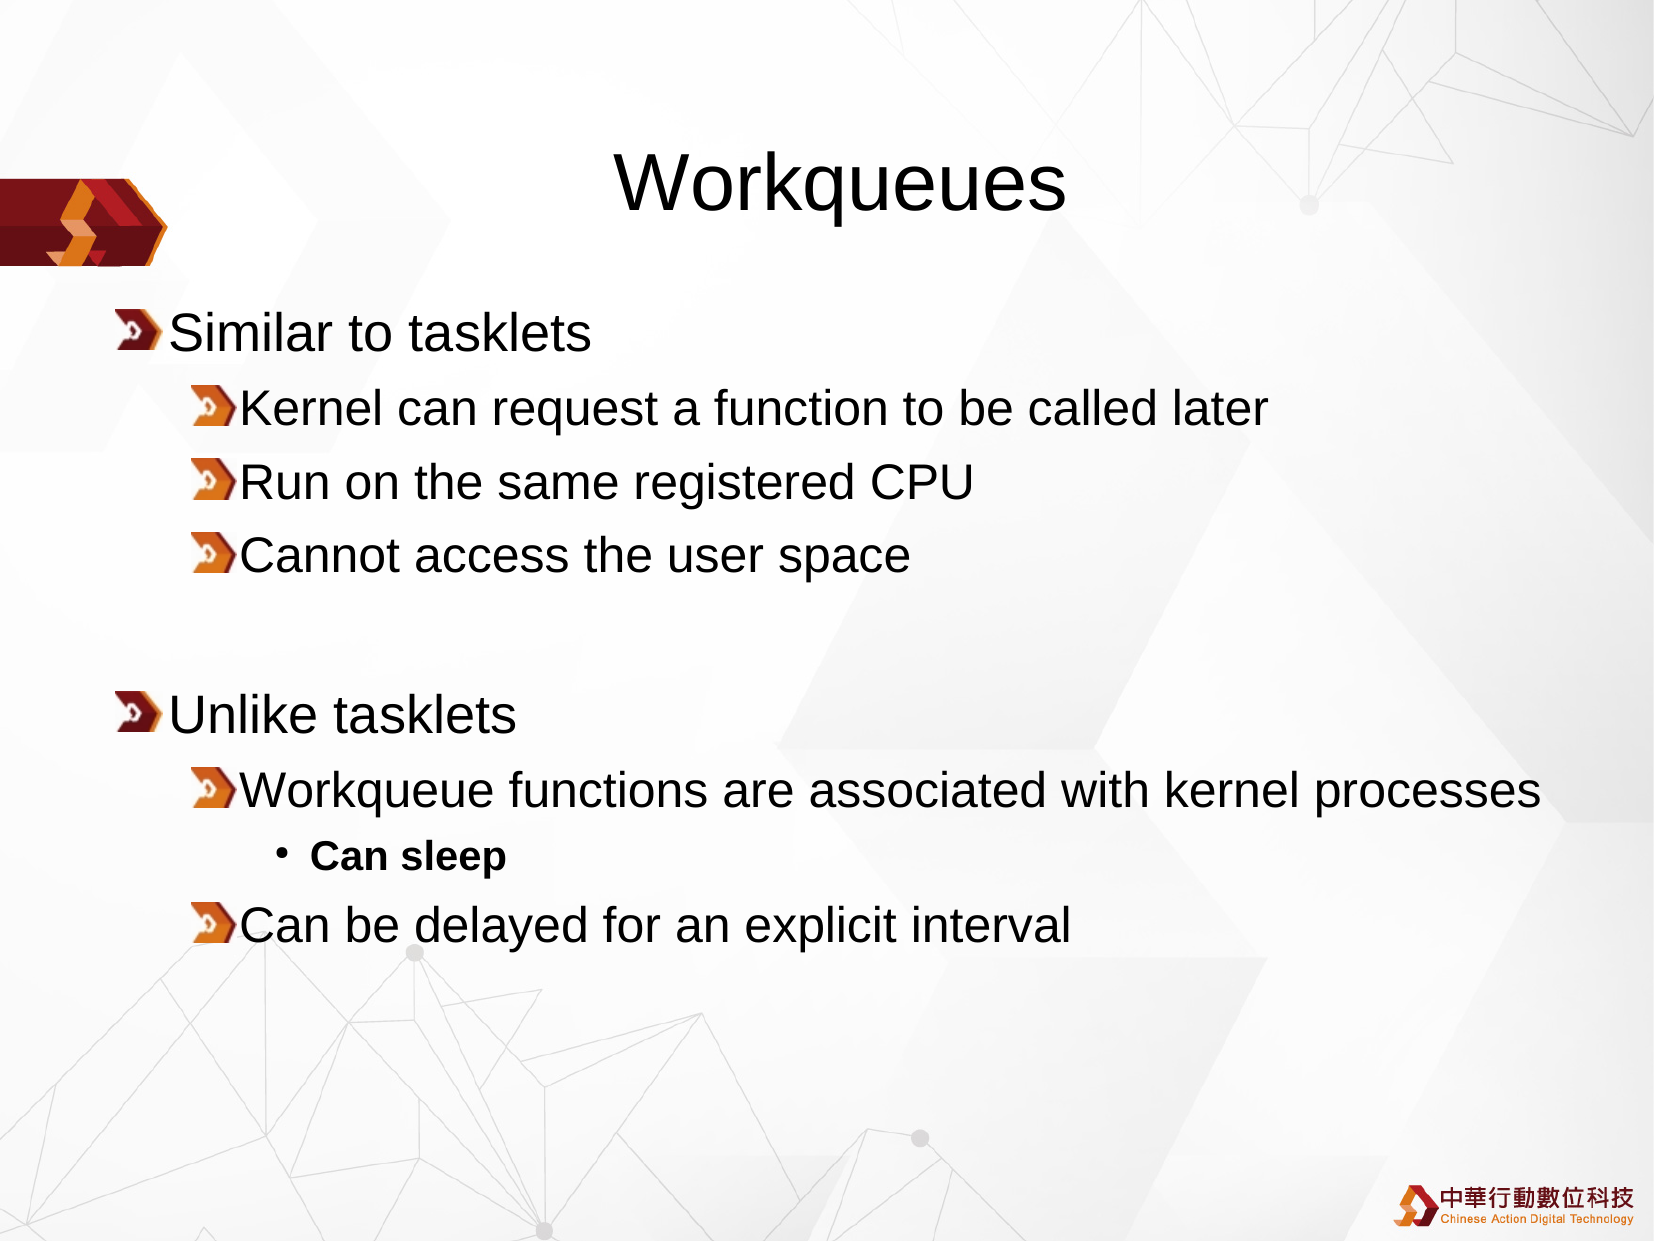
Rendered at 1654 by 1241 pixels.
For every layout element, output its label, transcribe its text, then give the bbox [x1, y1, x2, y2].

title Workqueues [82, 121, 1571, 237]
picture [0, 0, 1654, 1241]
list Similar to tasklets Kernel can request a function to be called later Run on the same registered CPU Cannot access the user space Unlike tasklets Workqueue functions are associated with kernel processes Can sleep Can be delayed for an explicit interval [82, 289, 1571, 1109]
